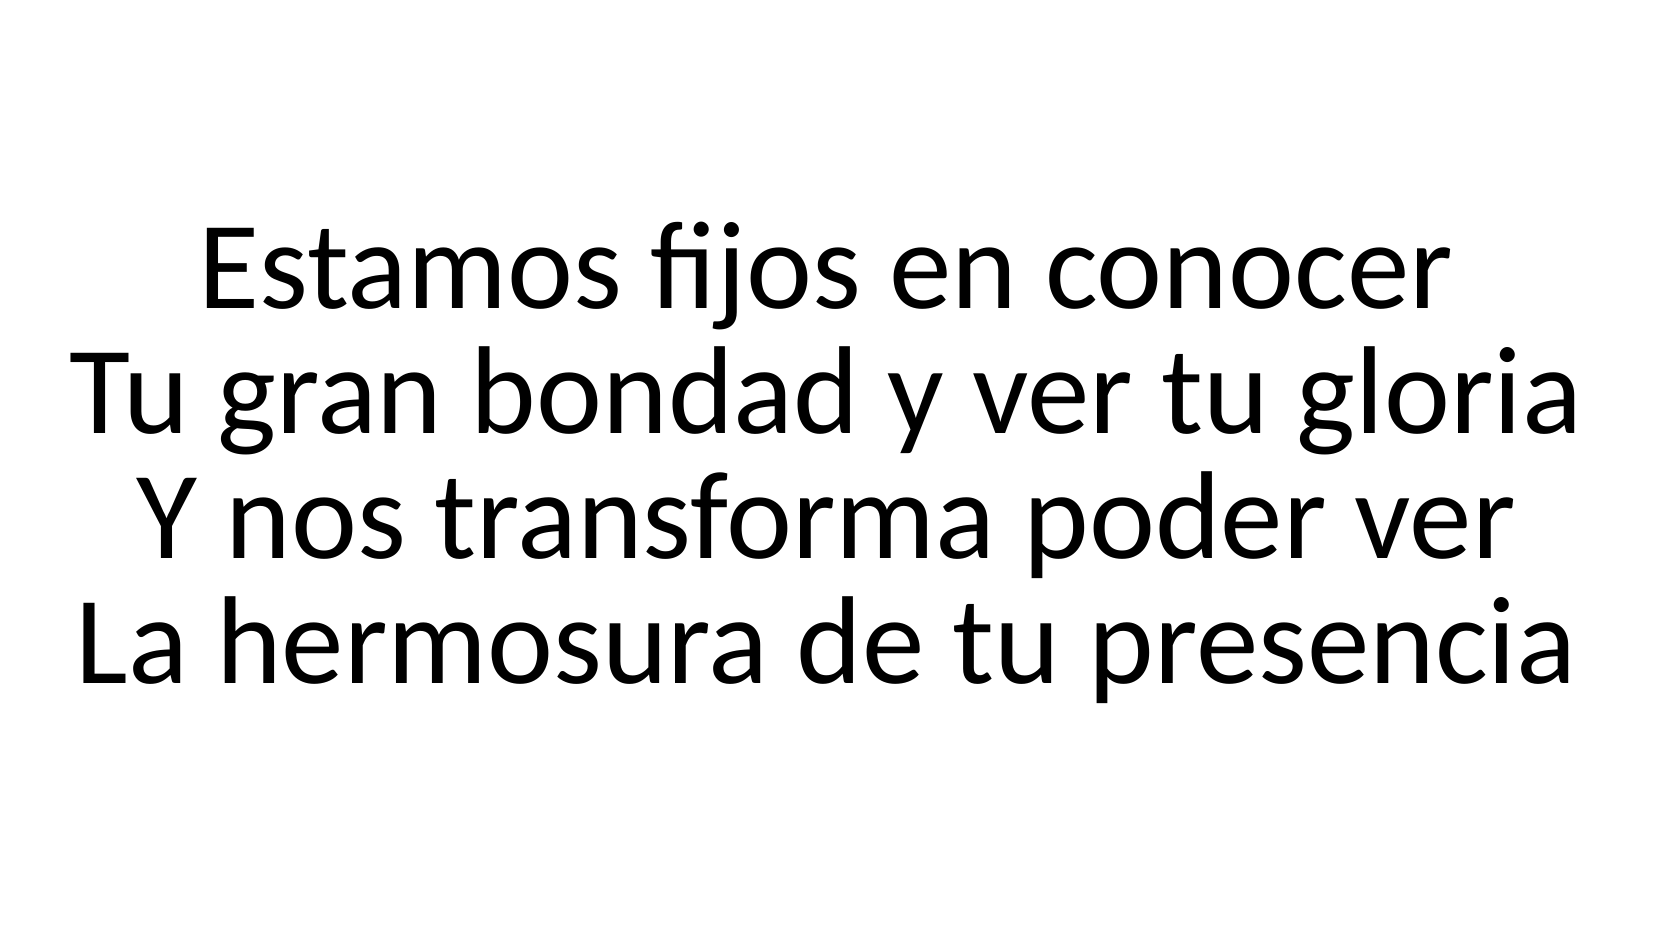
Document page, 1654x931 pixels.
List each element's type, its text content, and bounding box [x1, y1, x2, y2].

title Estamos fijos en conocer Tu gran bondad y ver tu gloria Y nos transforma poder ver La hermosura de tu presencia [0, 0, 1654, 931]
